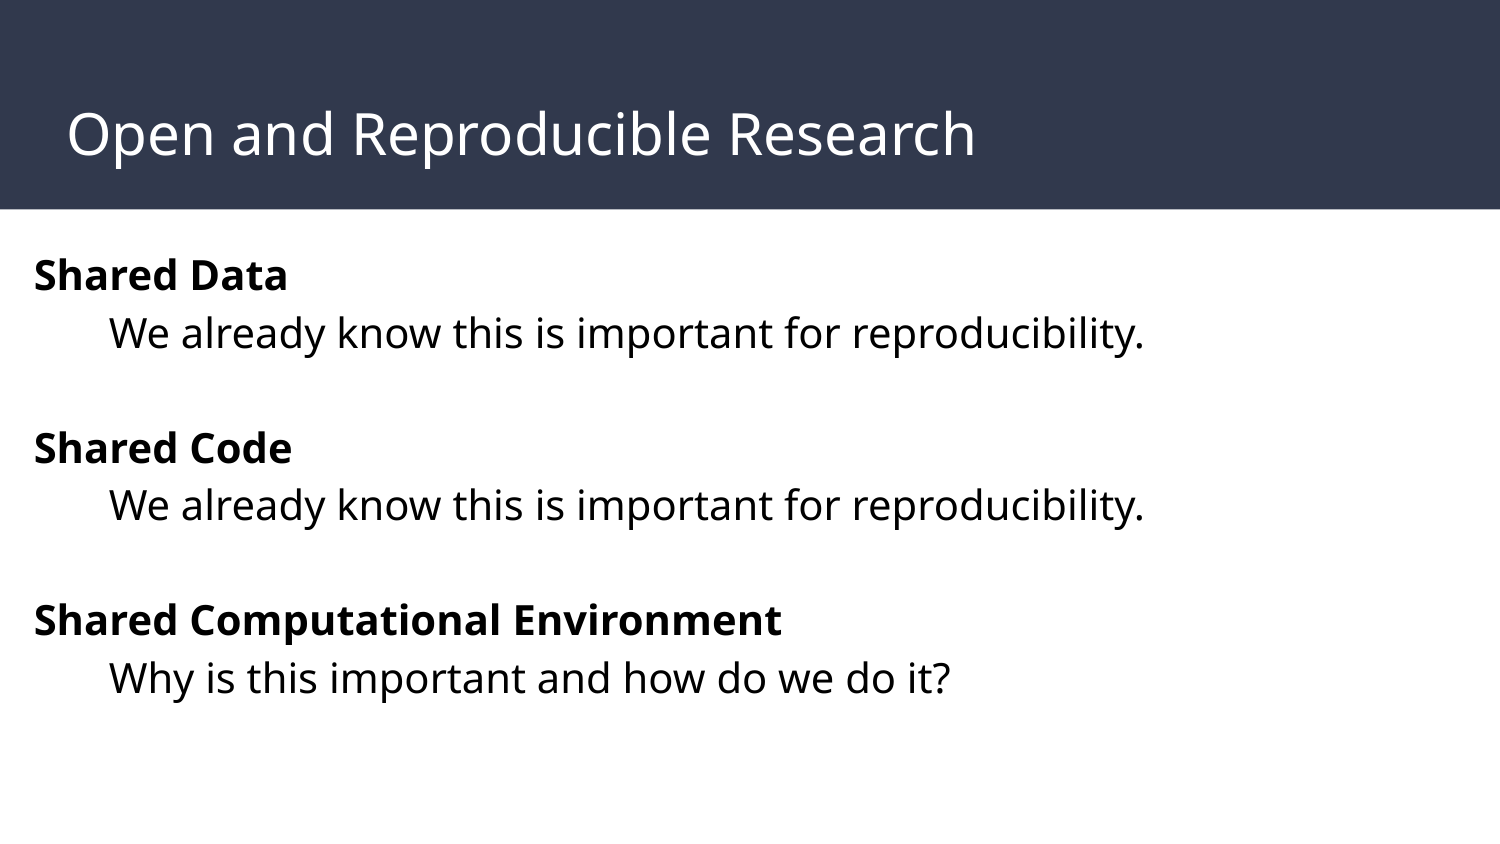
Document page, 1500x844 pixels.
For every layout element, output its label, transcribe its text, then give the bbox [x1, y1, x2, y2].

text_box Shared Data We already know this is important for reproducibility. Shared Code We already know this is important for reproducibility. Shared Computational Environment Why is this important and how do we do it? [18, 226, 1477, 830]
title Open and Reproducible Research [51, 82, 1449, 185]
